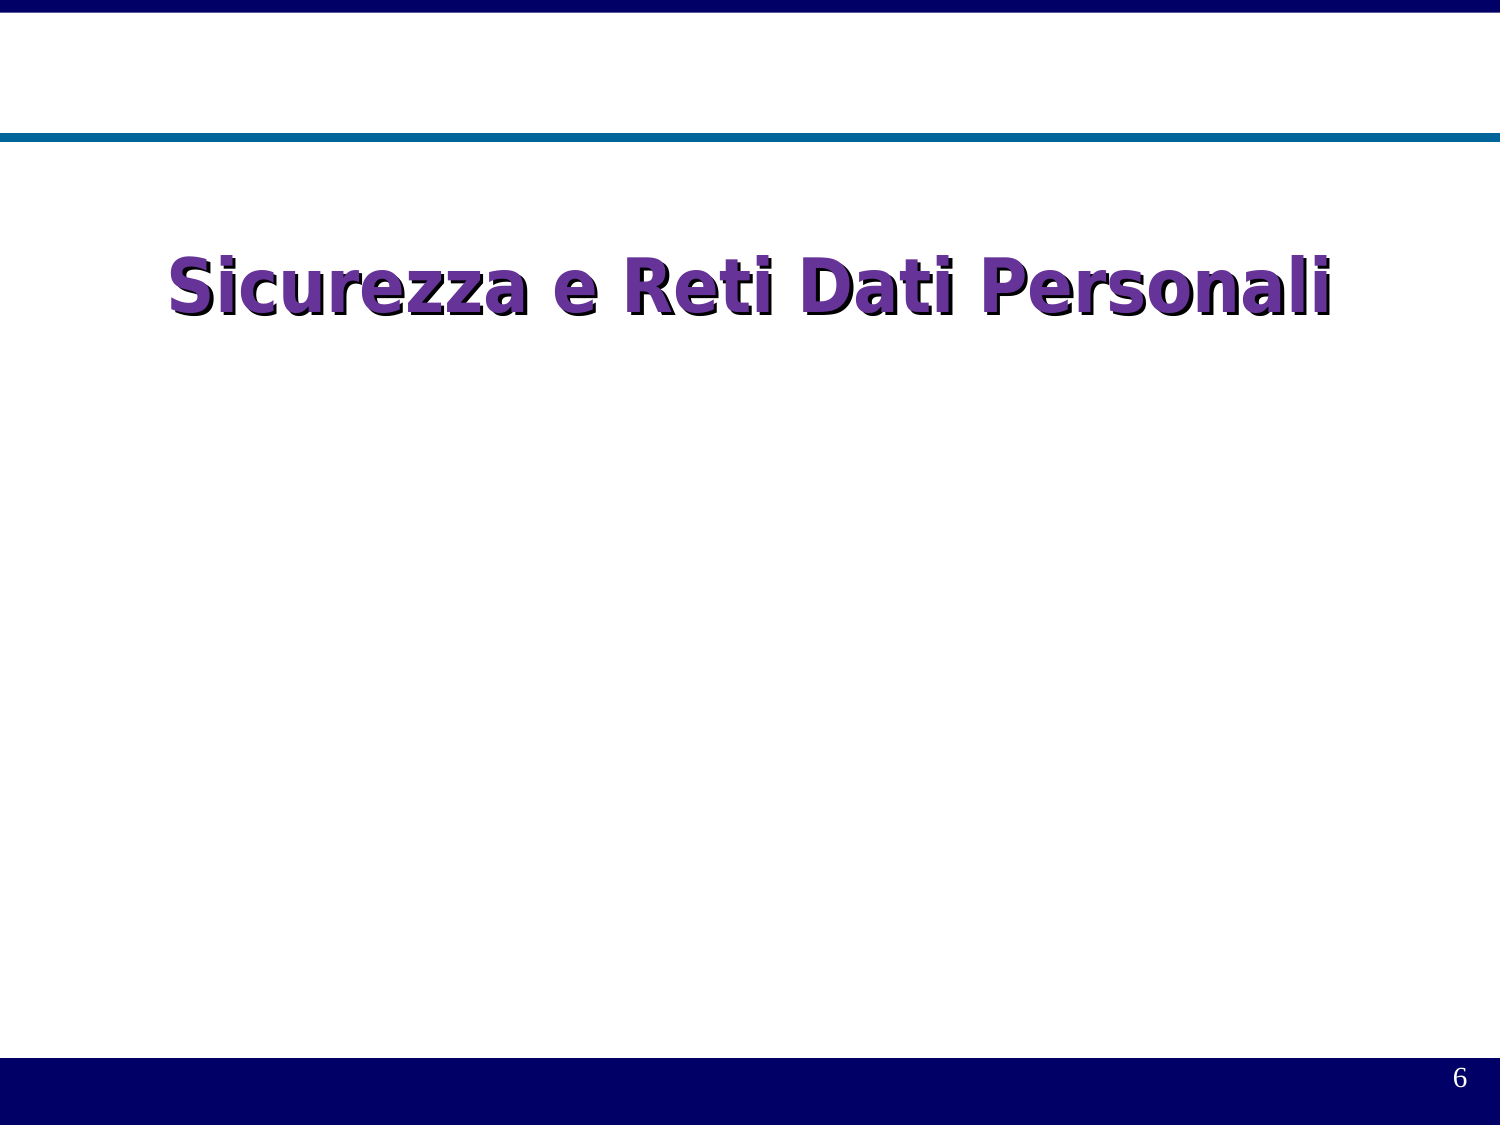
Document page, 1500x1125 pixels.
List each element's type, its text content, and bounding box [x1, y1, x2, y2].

subtitle Sicurezza e Reti Dati Personali [30, 0, 1471, 580]
